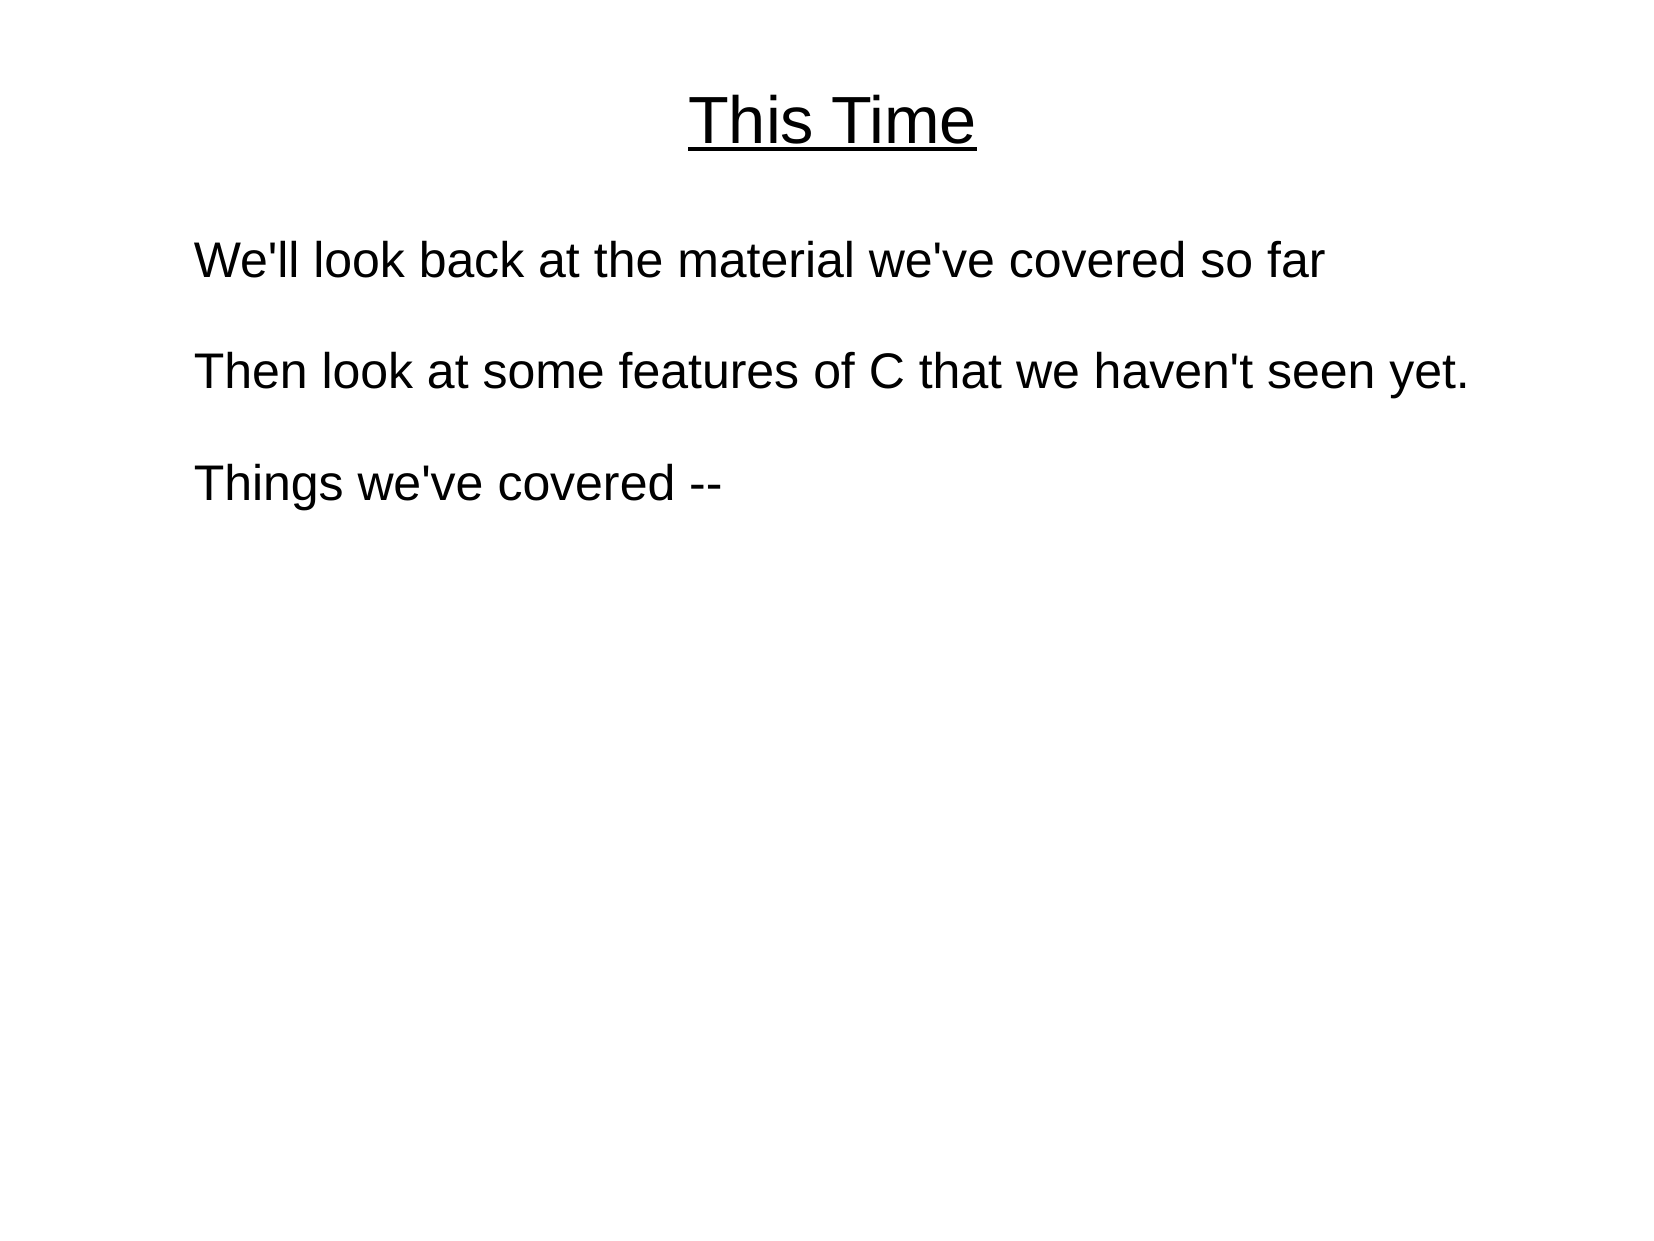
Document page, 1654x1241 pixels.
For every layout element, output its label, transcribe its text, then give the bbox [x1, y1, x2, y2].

subtitle This Time We'll look back at the material we've covered so far Then look at some features of C that we haven't seen yet. Things we've covered -- [82, 82, 1583, 1158]
